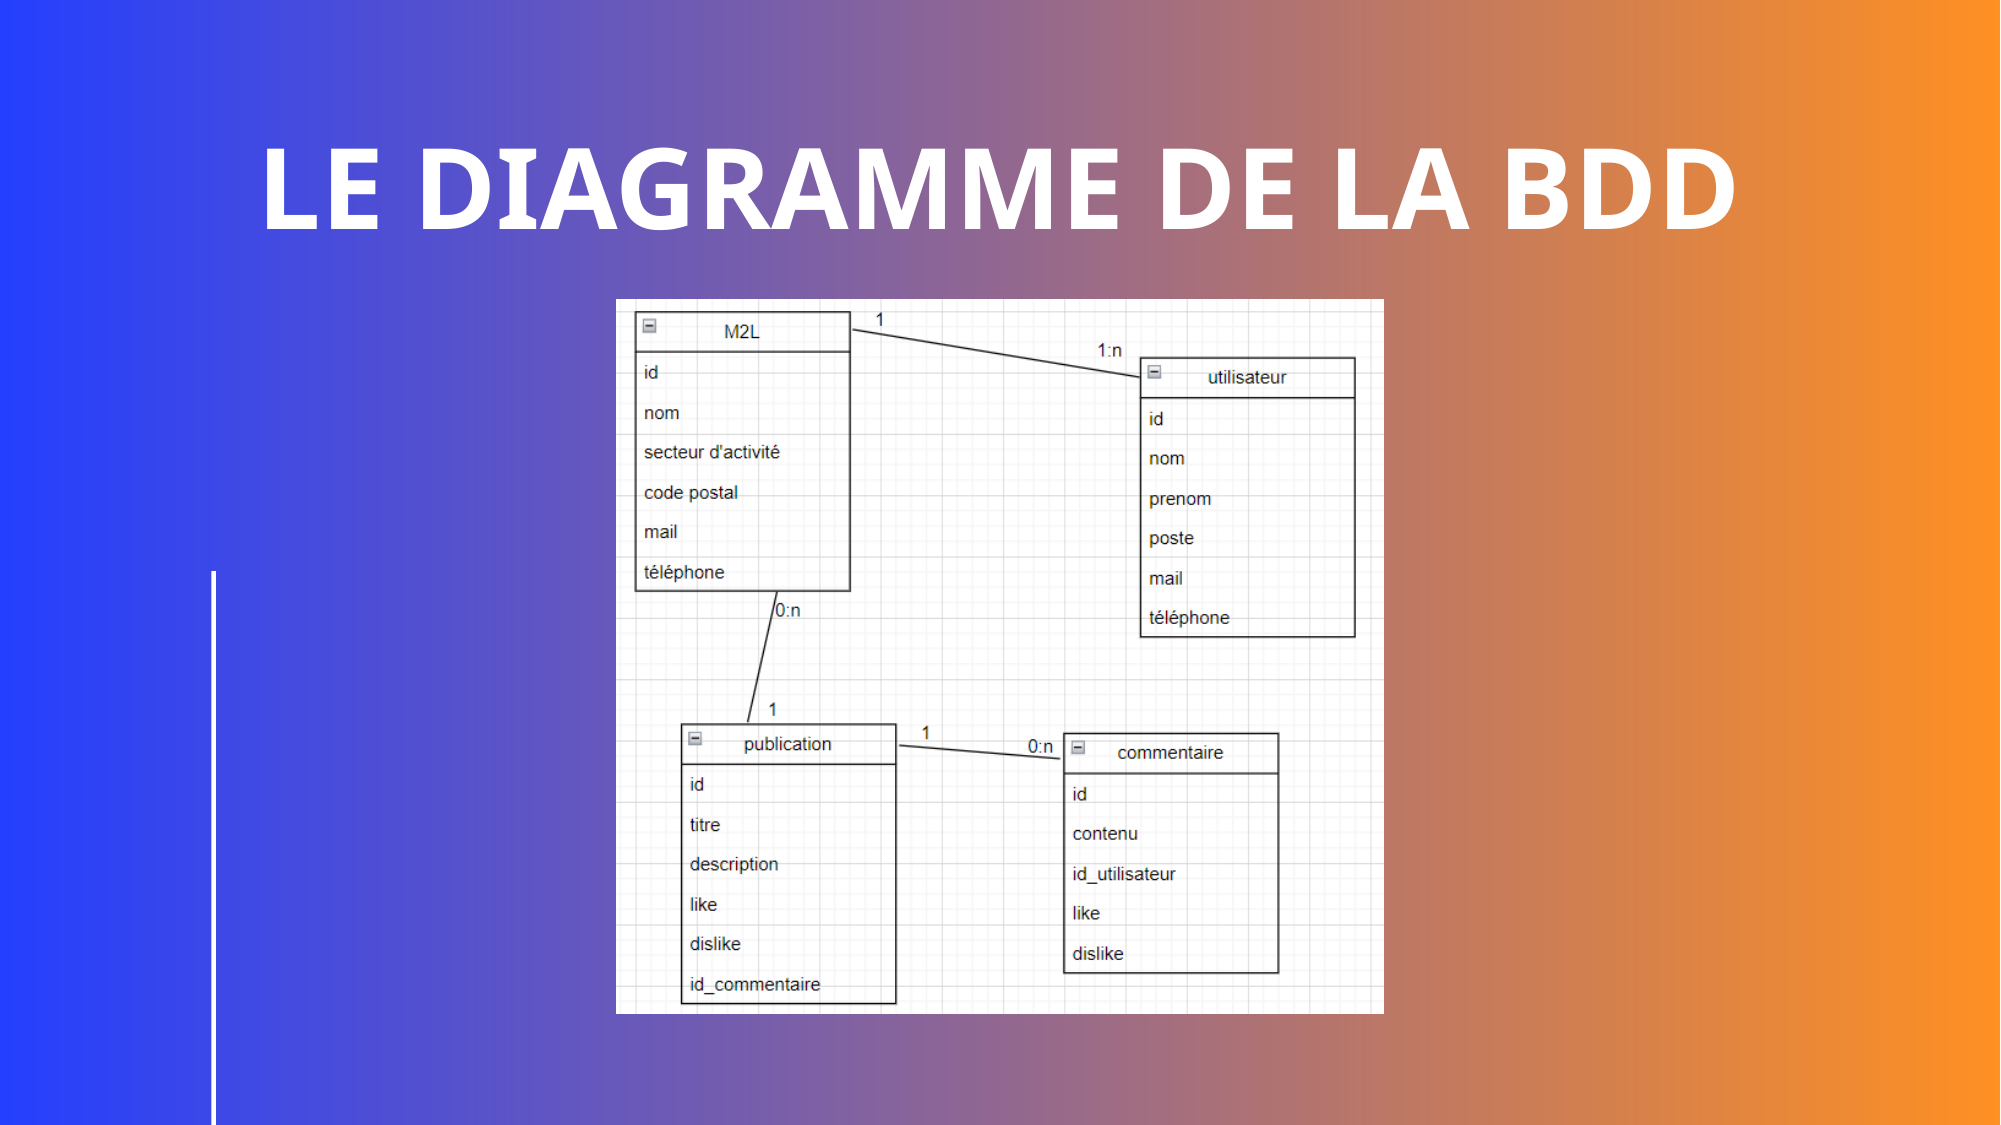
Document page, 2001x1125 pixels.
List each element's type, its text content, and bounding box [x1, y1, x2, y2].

picture [616, 299, 1384, 1014]
title Le diagramme de la bdd [170, 97, 1830, 262]
subtitle * [1384, 771, 1762, 968]
